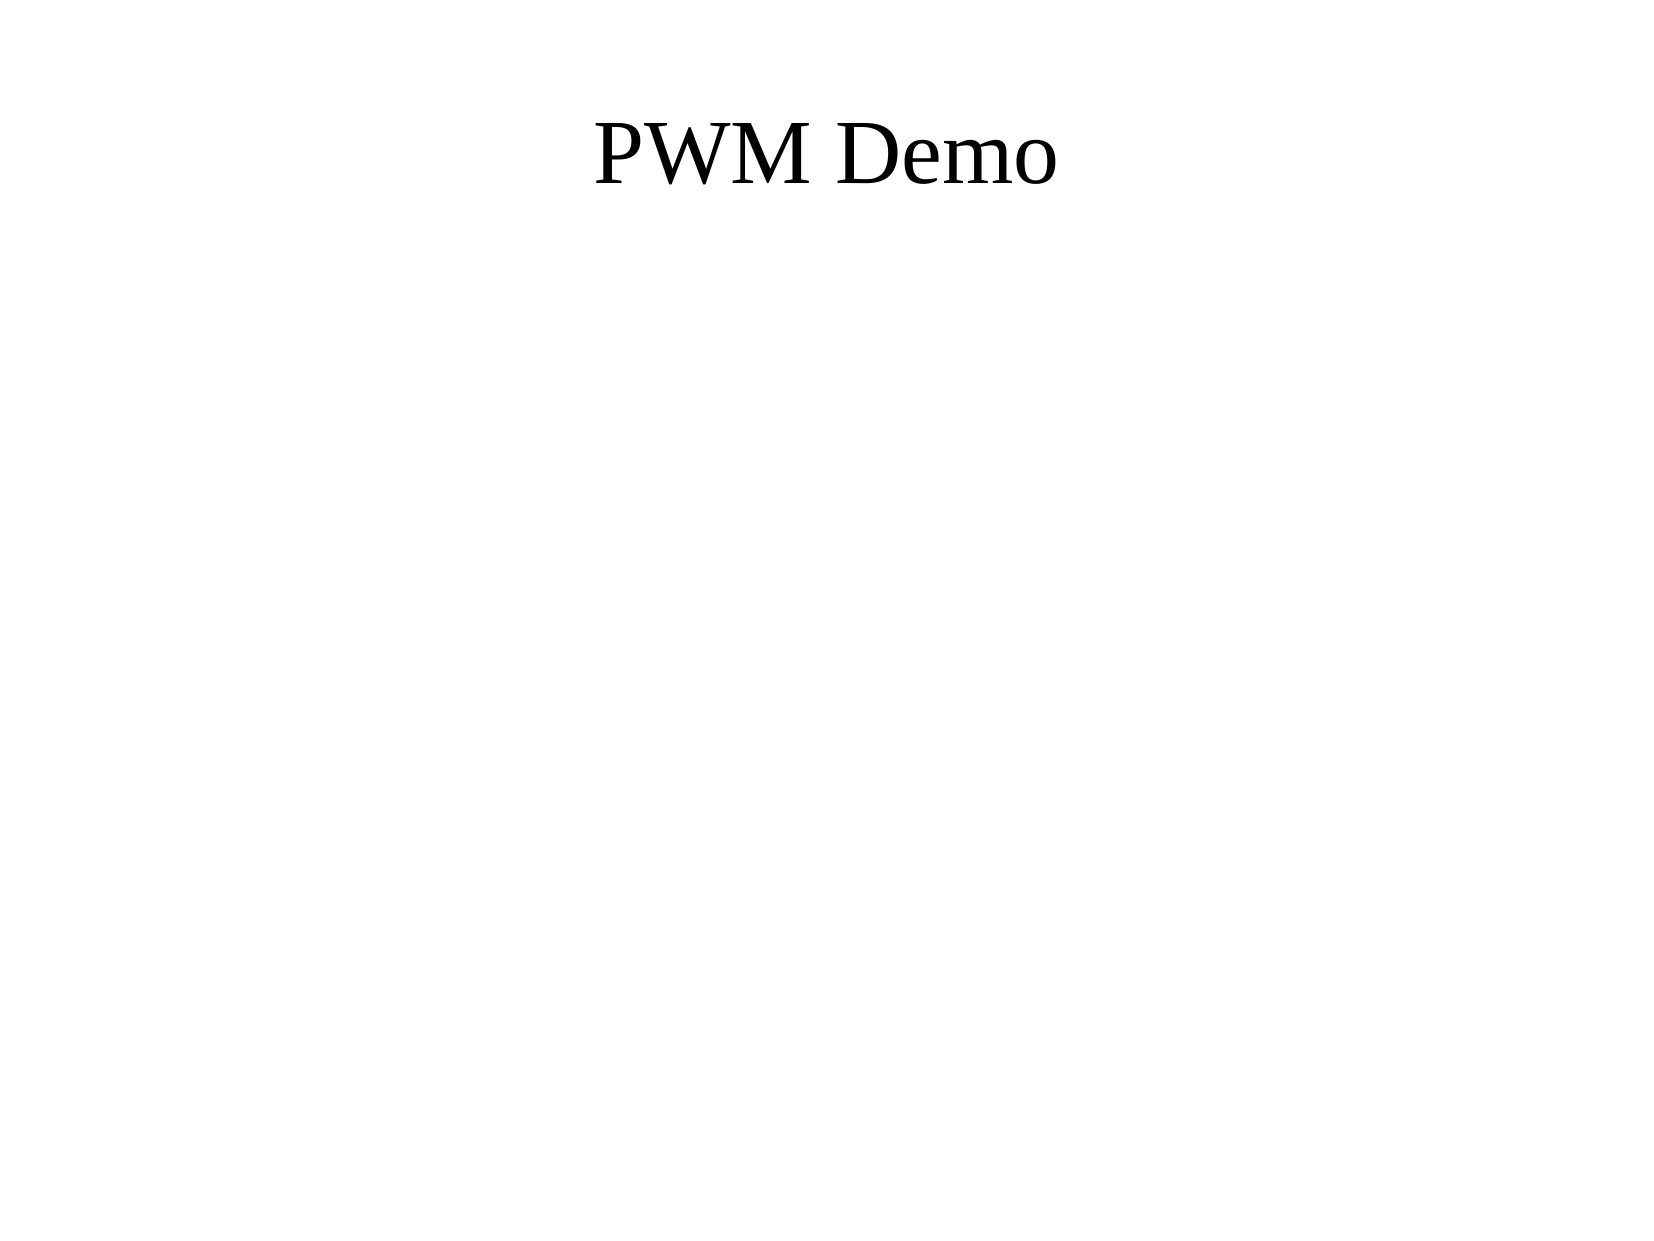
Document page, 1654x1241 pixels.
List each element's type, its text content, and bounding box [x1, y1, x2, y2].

title PWM Demo [82, 49, 1571, 257]
